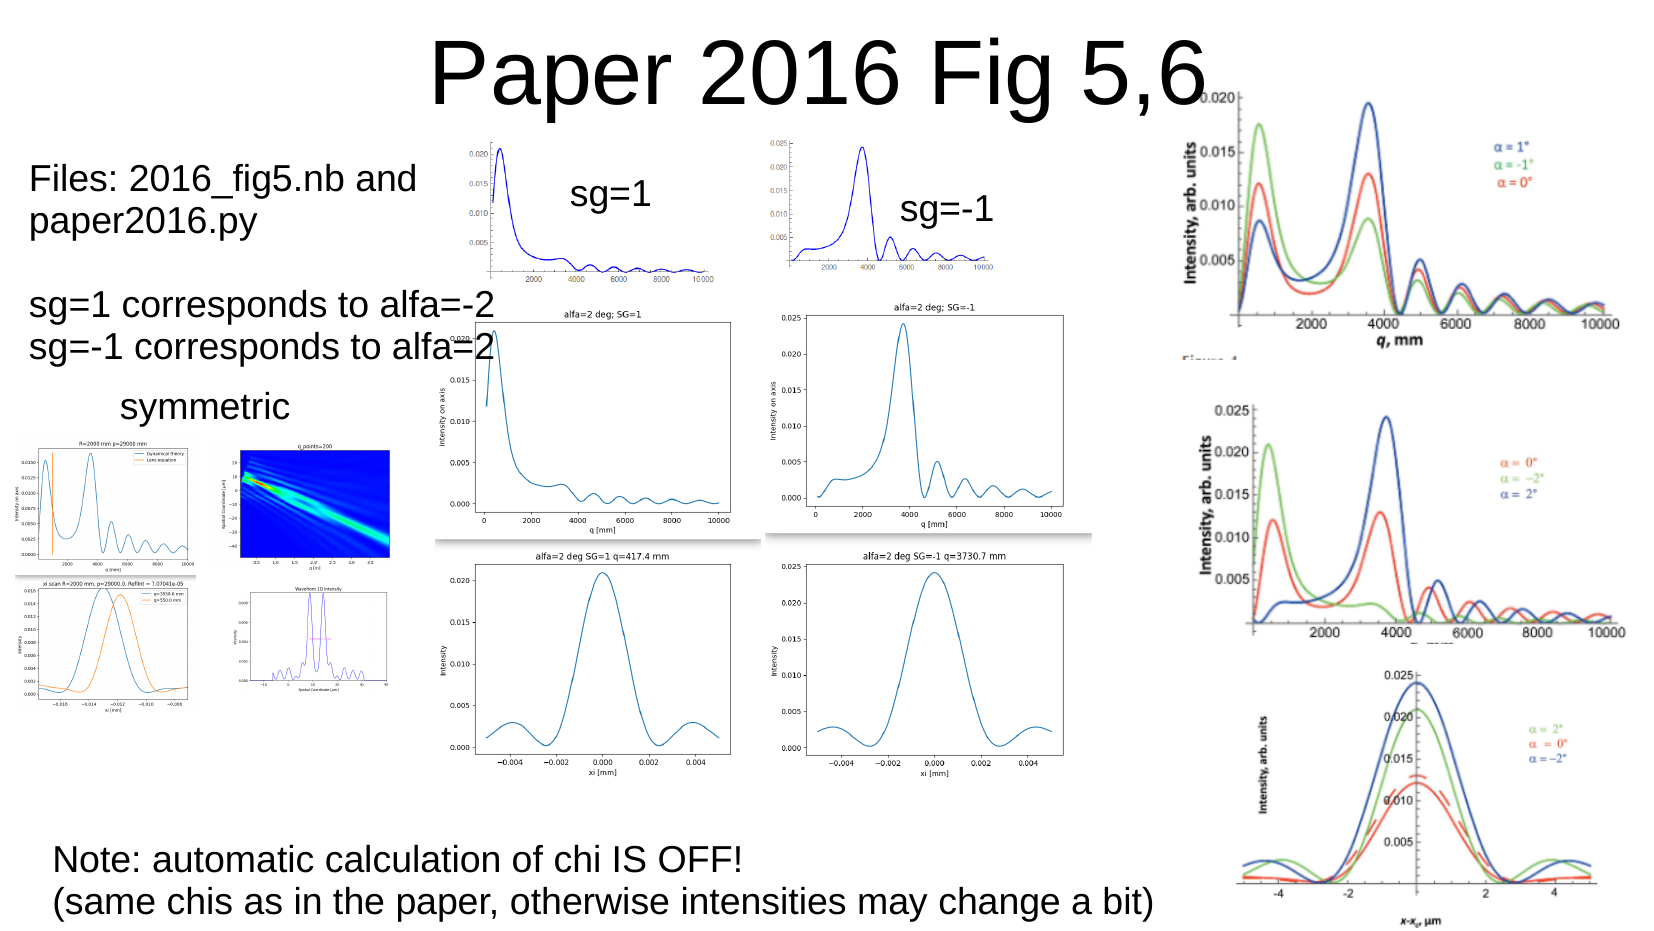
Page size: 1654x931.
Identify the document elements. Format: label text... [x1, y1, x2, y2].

picture [1155, 59, 1640, 361]
text_box sg=-1 [885, 180, 1010, 237]
picture [213, 438, 391, 571]
picture [1190, 388, 1636, 928]
text_box symmetric [105, 378, 306, 436]
text_box sg=1 [555, 165, 667, 222]
text_box Files: 2016_fig5.nb and paper2016.py sg=1 corresponds to alfa=-2 sg=-1 corresponds to alfa=2 [14, 150, 511, 375]
text_box Note: automatic calculation of chi IS OFF! (same chis as in the paper, otherwise intensities may change a bit) [37, 831, 1171, 931]
title Paper 2016 Fig 5,6 [75, 0, 1564, 151]
picture [765, 134, 1000, 276]
picture [435, 306, 761, 781]
picture [765, 287, 1092, 781]
picture [15, 434, 196, 713]
picture [462, 137, 724, 289]
picture [225, 584, 391, 695]
